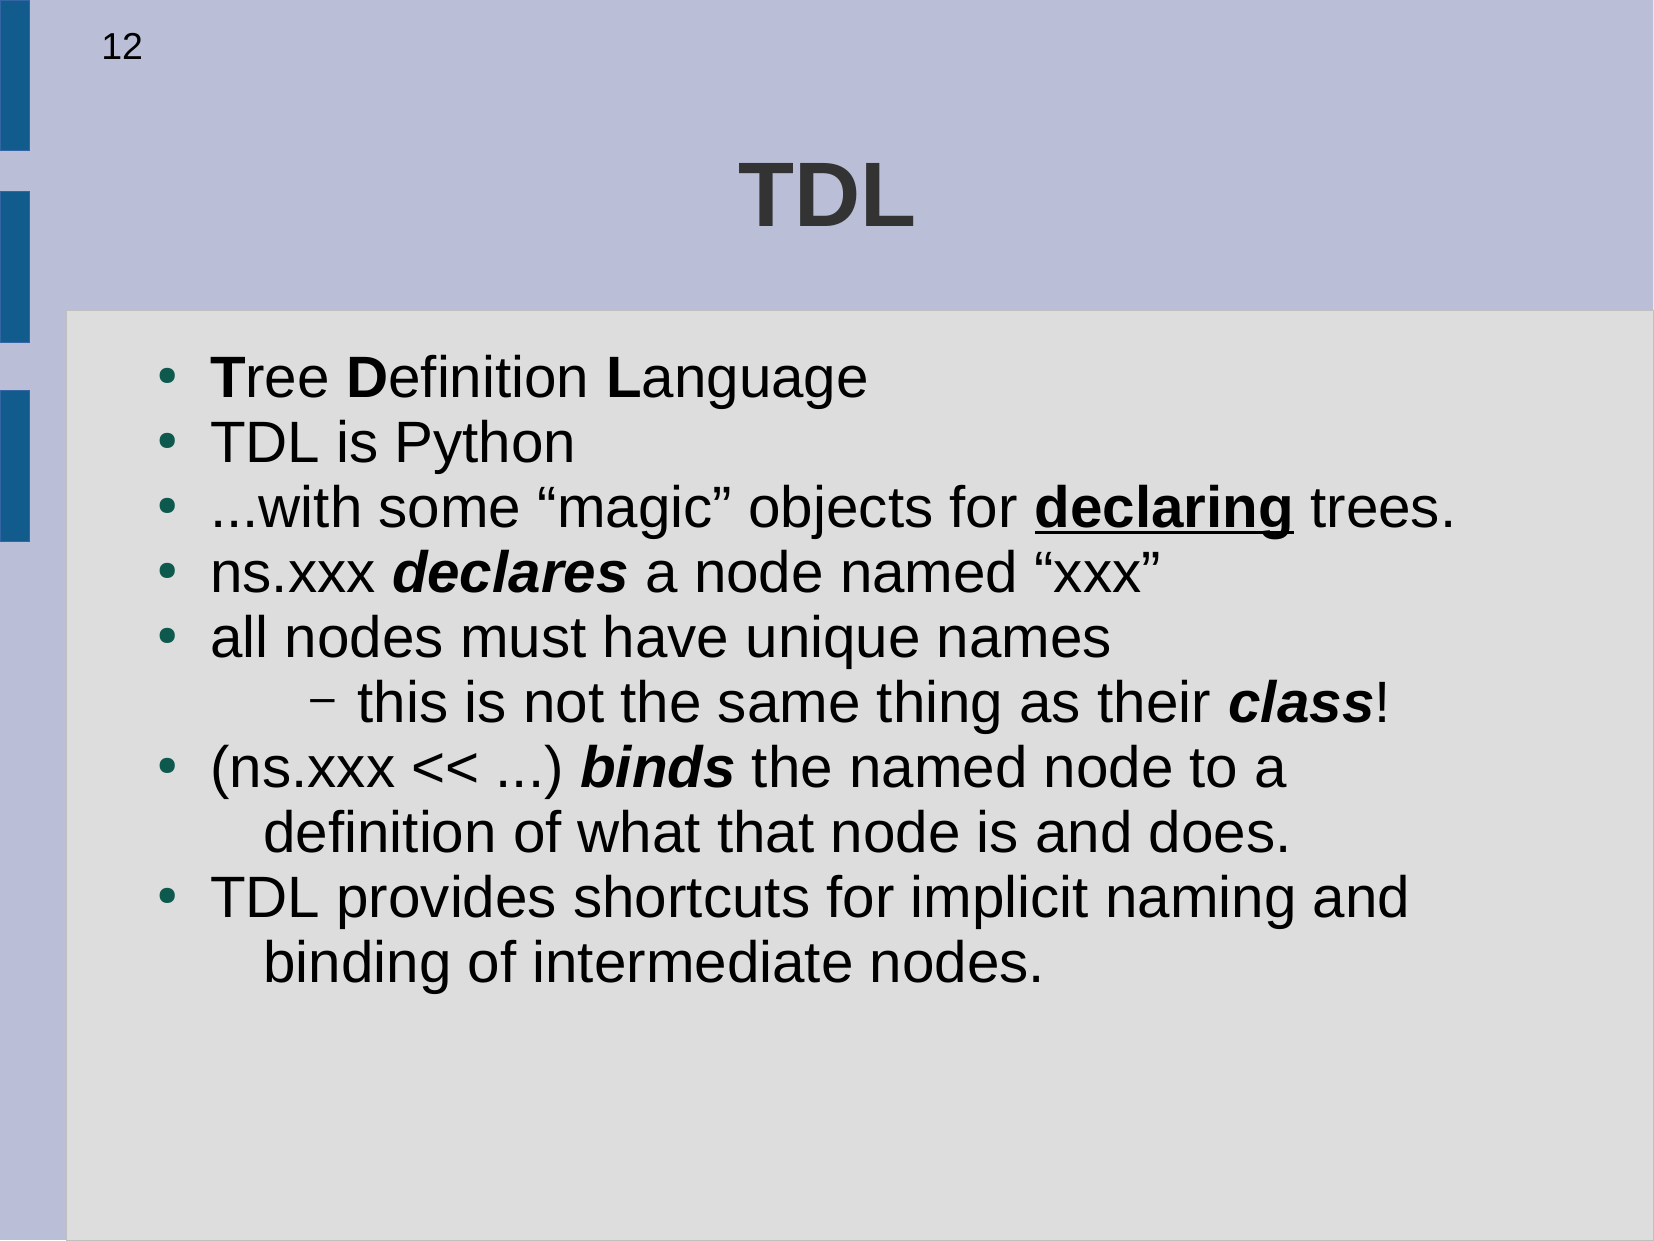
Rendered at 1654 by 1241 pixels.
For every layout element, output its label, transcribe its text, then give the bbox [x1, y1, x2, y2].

text_box <number> [86, 18, 288, 92]
title TDL [121, 91, 1534, 299]
list Tree Definition Language TDL is Python ...with some “magic” objects for declaring trees. ns.xxx declares a node named “xxx” all nodes must have unique names this is not the same thing as their class! (ns.xxx << ...) binds the named node to a definition of what that node is and does. TDL provides shortcuts for implicit naming and binding of intermediate nodes. [121, 344, 1534, 1127]
